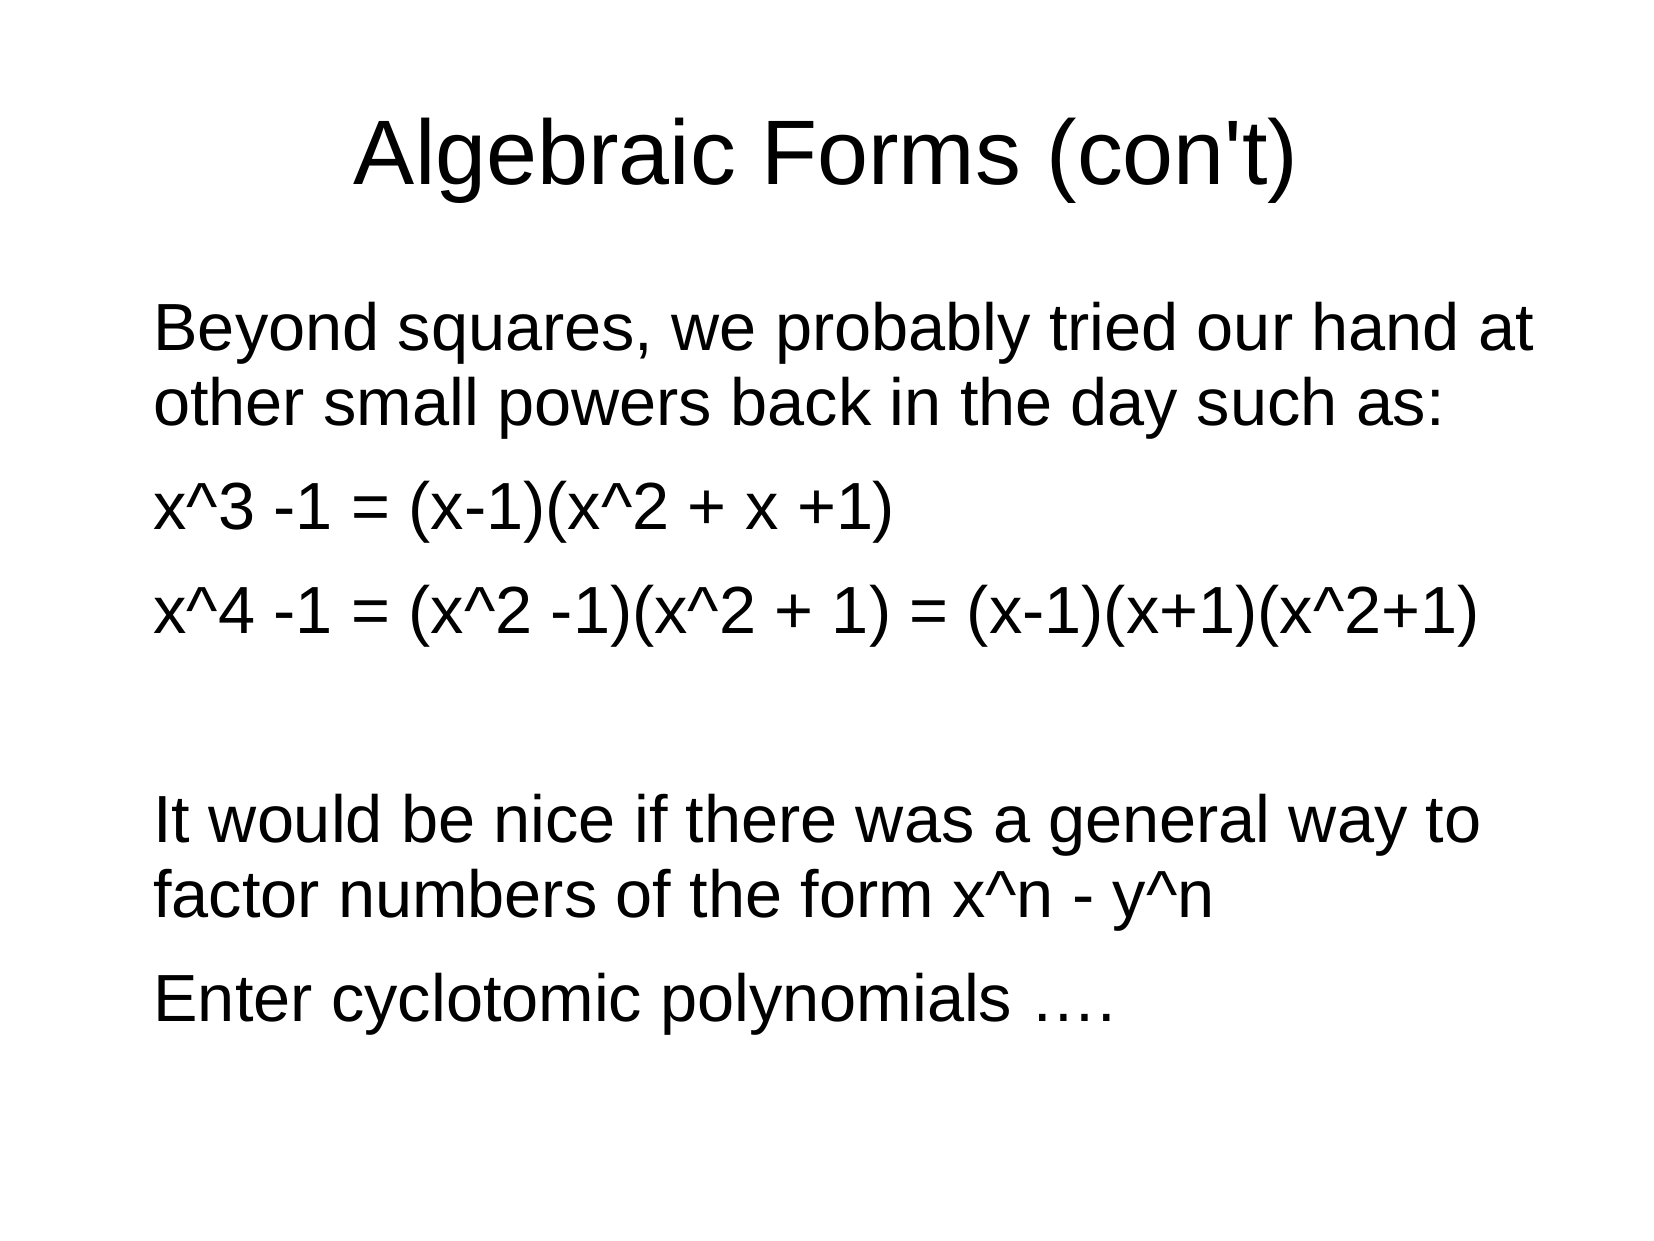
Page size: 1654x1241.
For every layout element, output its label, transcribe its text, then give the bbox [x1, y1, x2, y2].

list Beyond squares, we probably tried our hand at other small powers back in the day such as: x^3 -1 = (x-1)(x^2 + x +1) x^4 -1 = (x^2 -1)(x^2 + 1) = (x-1)(x+1)(x^2+1) It would be nice if there was a general way to factor numbers of the form x^n - y^n Enter cyclotomic polynomials …. [82, 290, 1571, 1010]
title Algebraic Forms (con't) [82, 49, 1571, 257]
